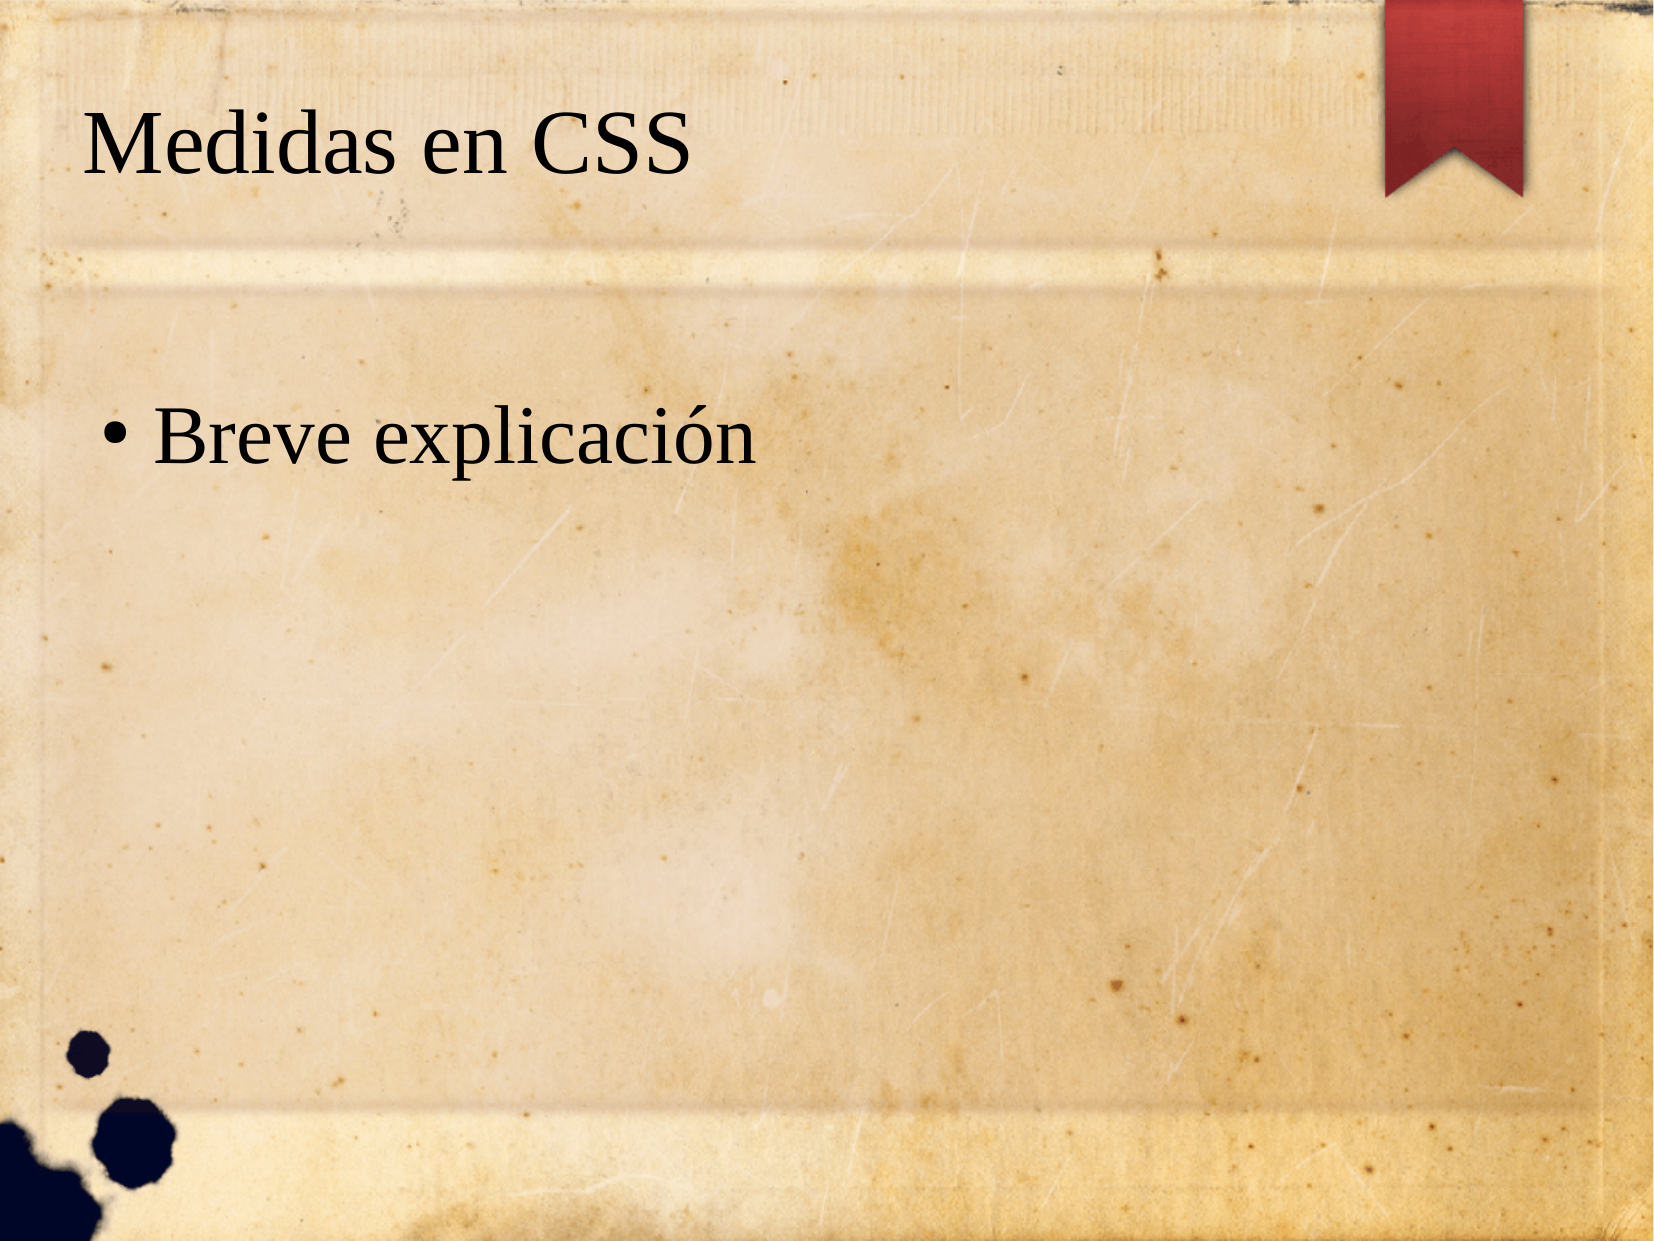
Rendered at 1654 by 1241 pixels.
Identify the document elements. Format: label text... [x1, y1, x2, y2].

title Medidas en CSS [82, 49, 1347, 237]
list Breve explicación [82, 290, 1538, 1010]
picture [0, 0, 1654, 1241]
